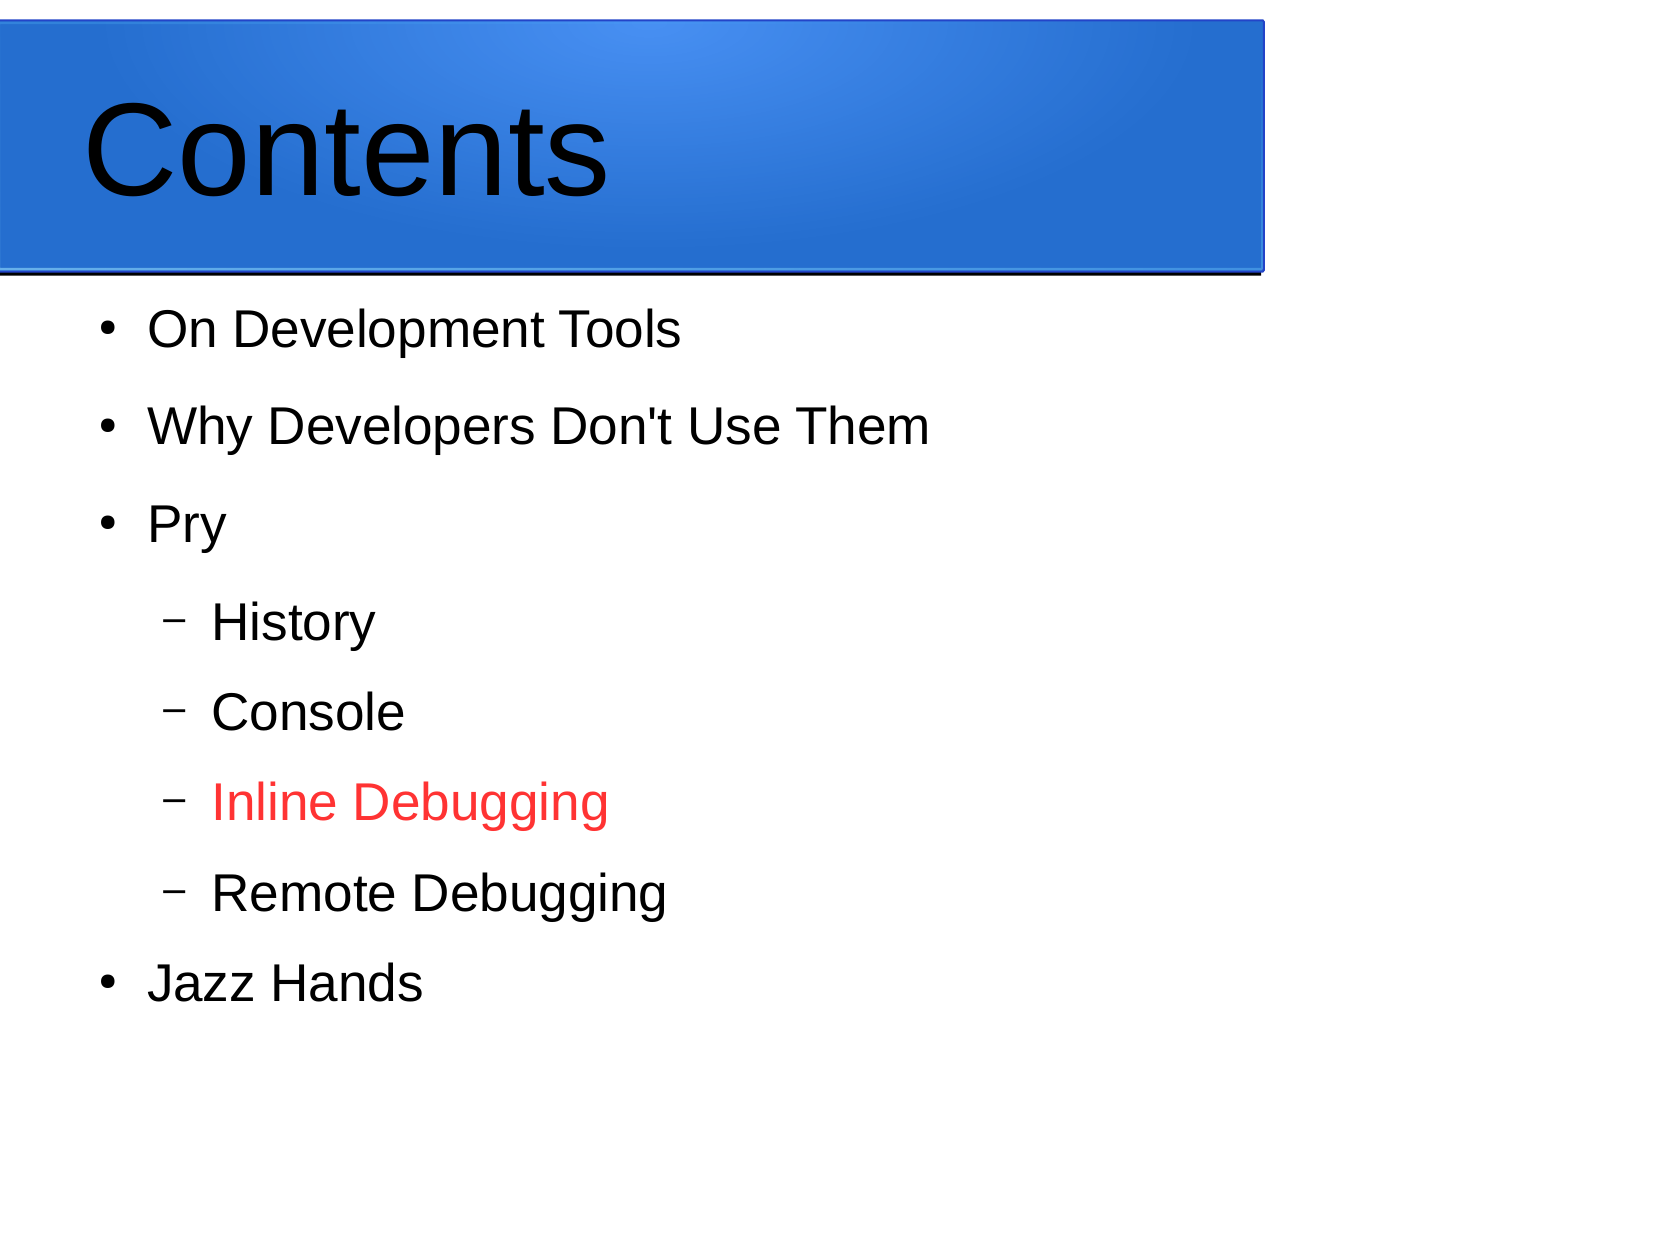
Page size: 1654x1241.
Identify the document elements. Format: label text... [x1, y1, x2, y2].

title Contents [82, 47, 1235, 252]
list On Development Tools Why Developers Don't Use Them Pry History Console Inline Debugging Remote Debugging Jazz Hands [82, 299, 1571, 1019]
